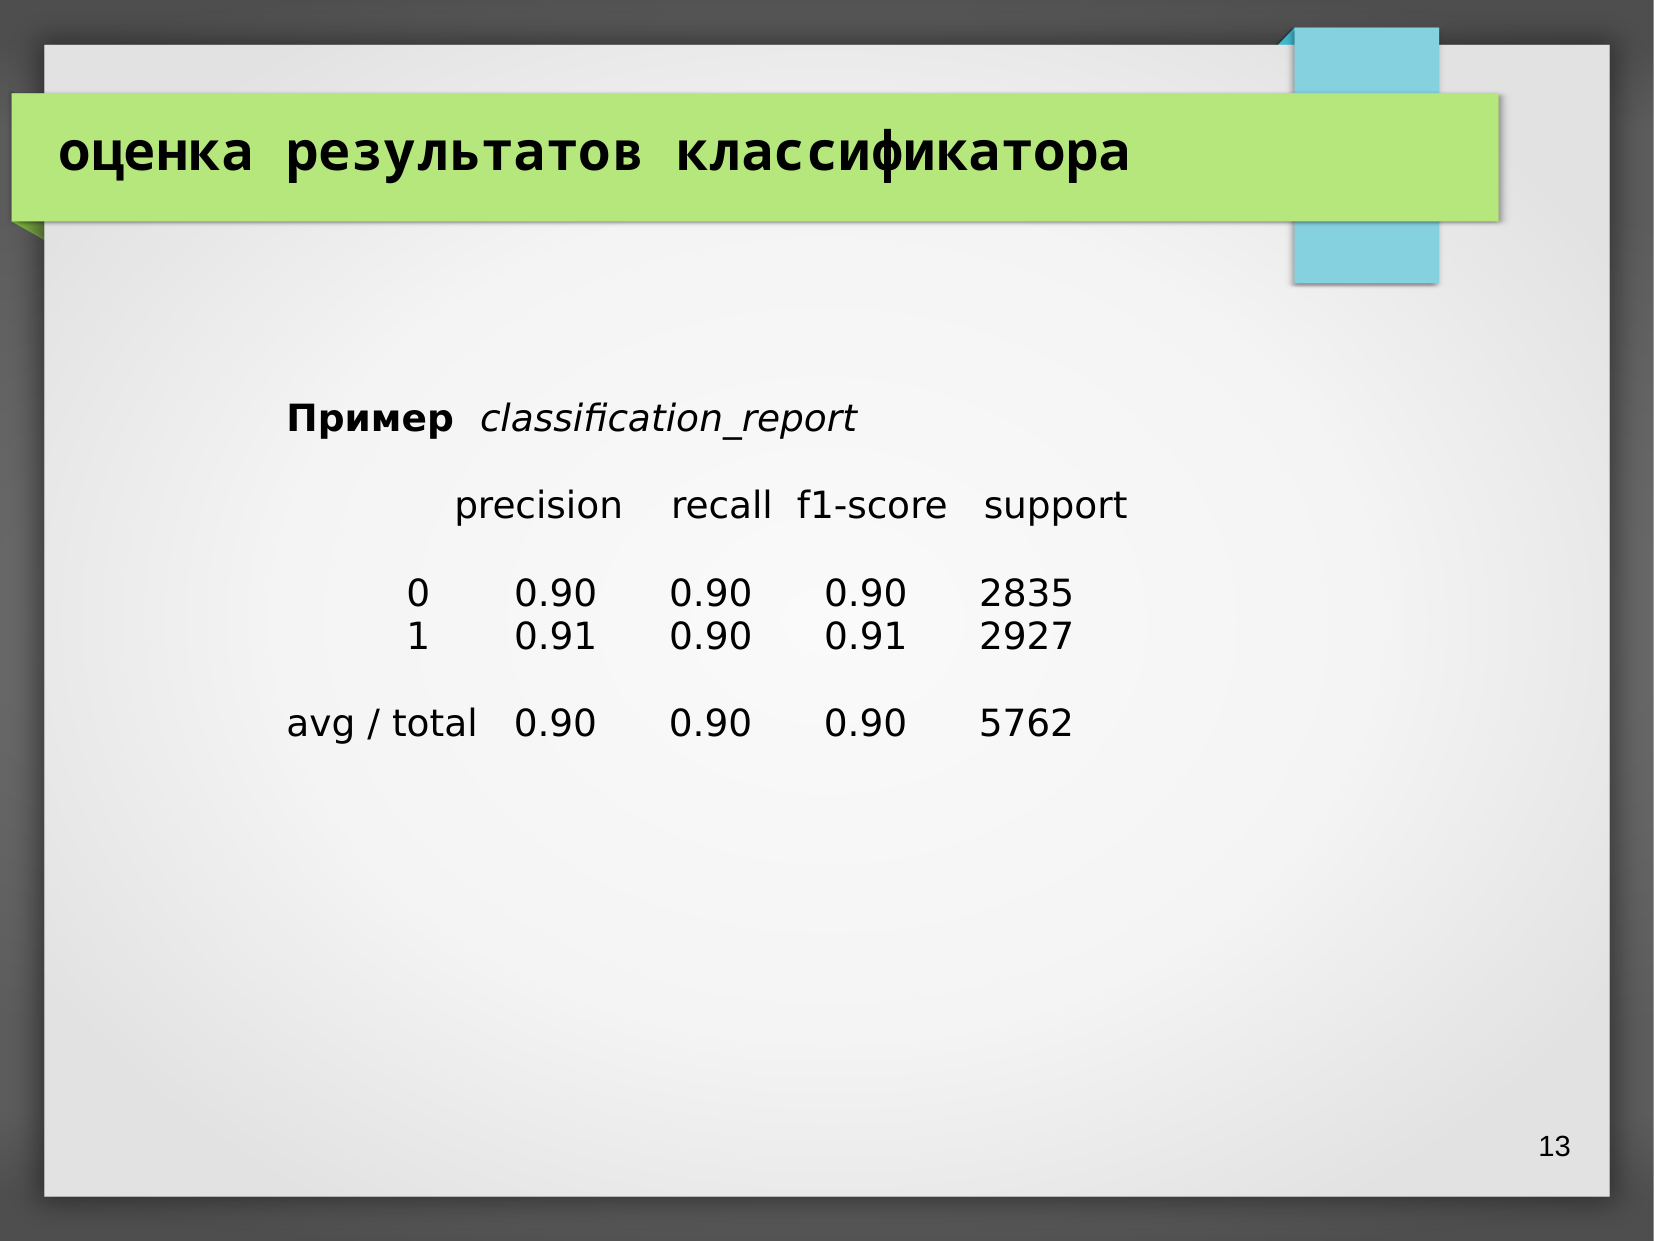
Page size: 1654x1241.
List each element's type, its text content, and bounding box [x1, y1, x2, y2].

picture [0, 0, 1654, 1241]
title оценка результатов классификатора [59, 109, 1217, 190]
text_box Пример classification_report precision recall f1-score support 0 0.90 0.90 0.90 2835 1 0.91 0.90 0.91 2927 avg / total 0.90 0.90 0.90 5762 [271, 389, 1371, 969]
